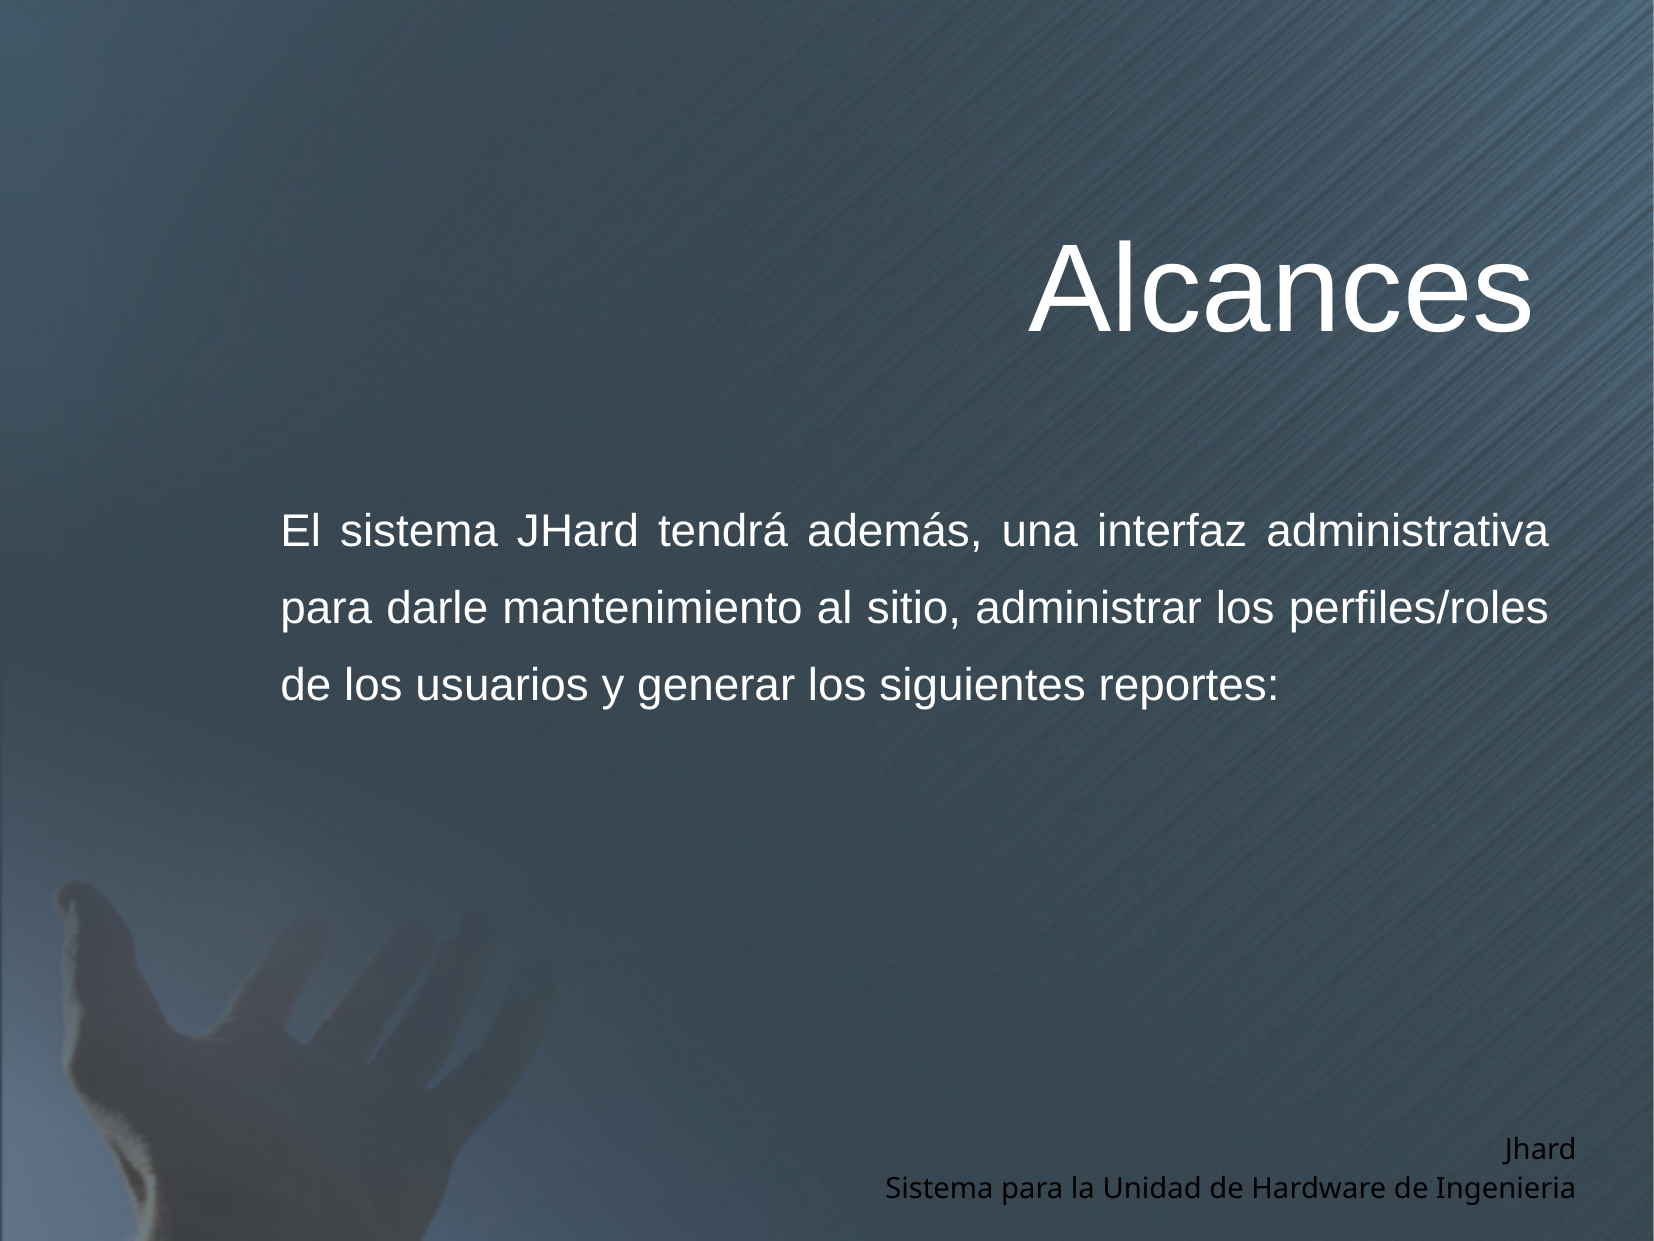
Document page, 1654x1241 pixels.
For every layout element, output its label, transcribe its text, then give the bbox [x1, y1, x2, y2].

text_box El sistema JHard tendrá además, una interfaz administrativa para darle mantenimiento al sitio, administrar los perfiles/roles de los usuarios y generar los siguientes reportes: [265, 472, 1565, 1093]
title Alcances [584, 191, 1536, 384]
picture [0, 0, 1654, 1241]
